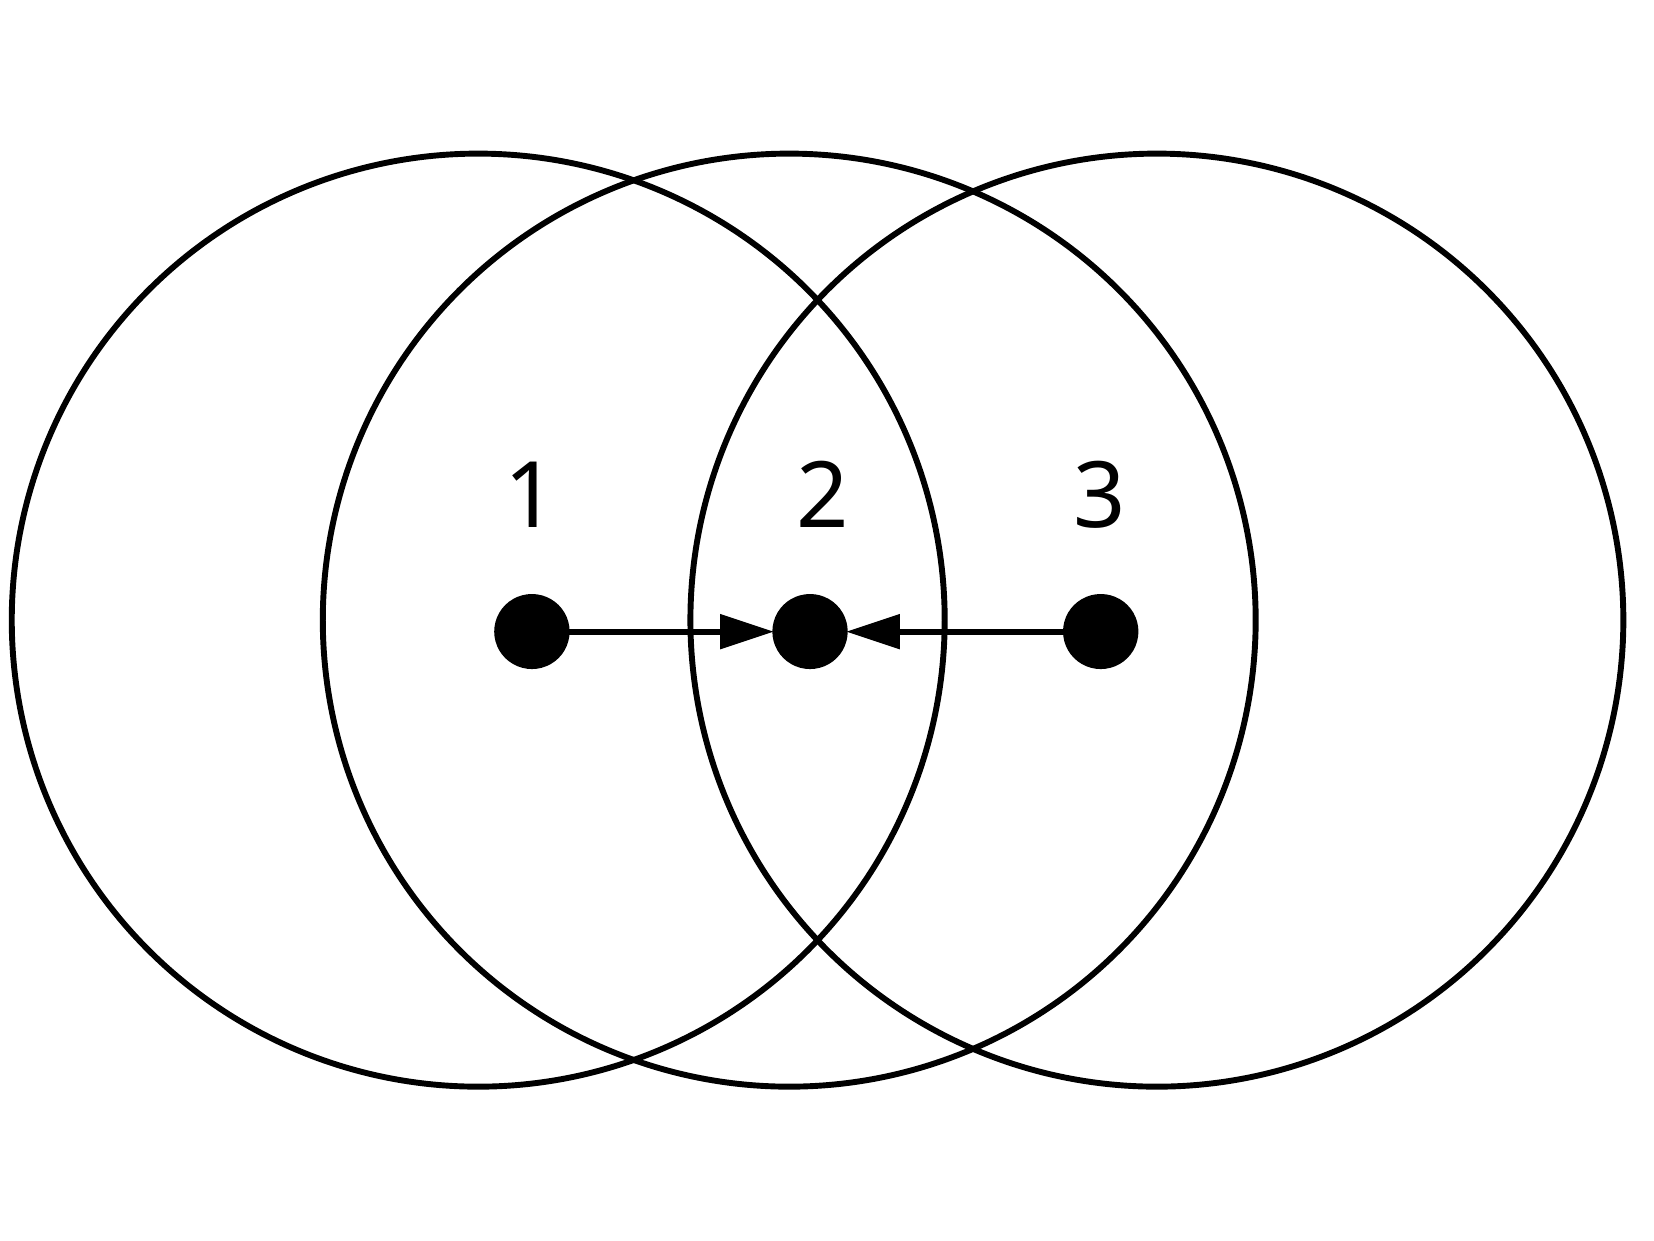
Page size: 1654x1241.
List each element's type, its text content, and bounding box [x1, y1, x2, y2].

text_box [1064, 595, 1138, 669]
text_box 1 [504, 435, 728, 546]
text_box 2 [796, 435, 1020, 546]
text_box [773, 595, 847, 669]
text_box [495, 595, 569, 669]
text_box 3 [1073, 435, 1297, 546]
